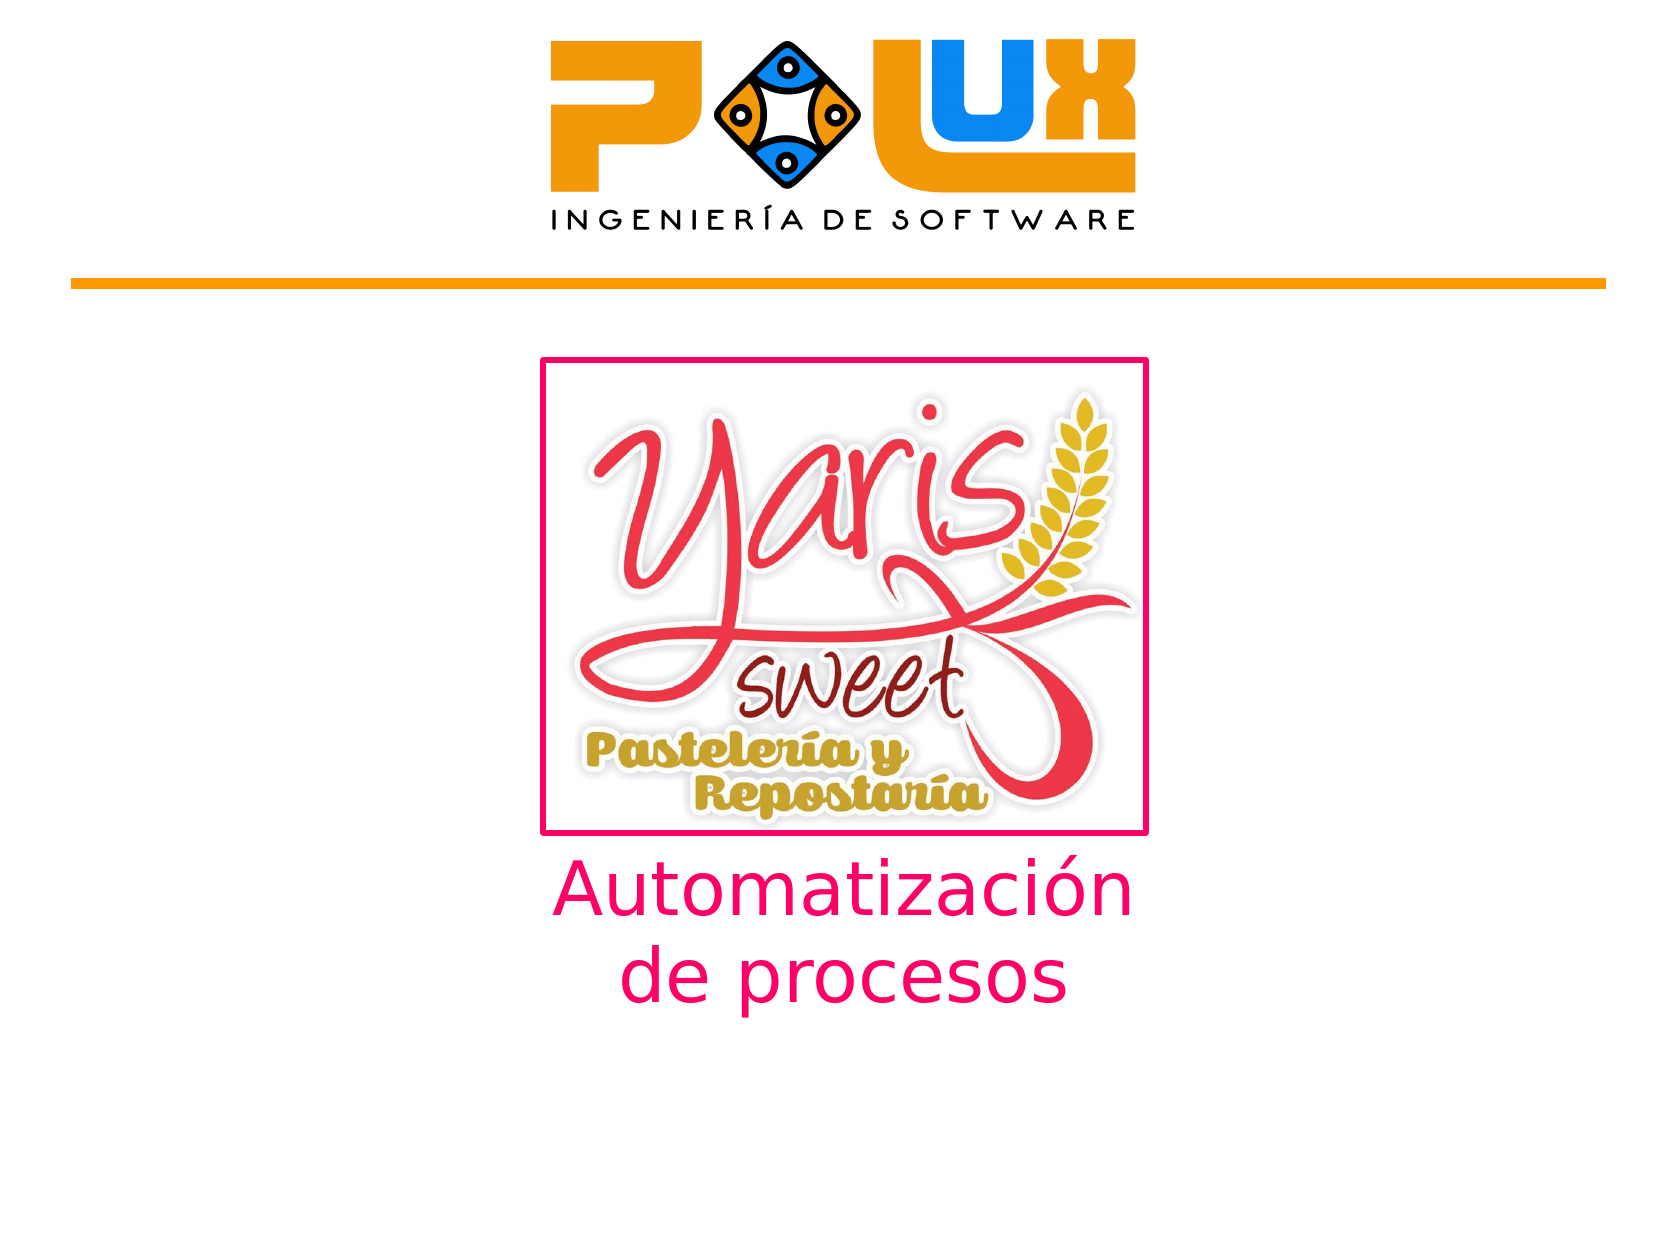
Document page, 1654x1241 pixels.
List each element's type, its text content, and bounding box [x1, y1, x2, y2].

picture [565, 383, 1143, 830]
text_box Automatización de procesos [537, 838, 1152, 1028]
picture [543, 35, 1143, 237]
